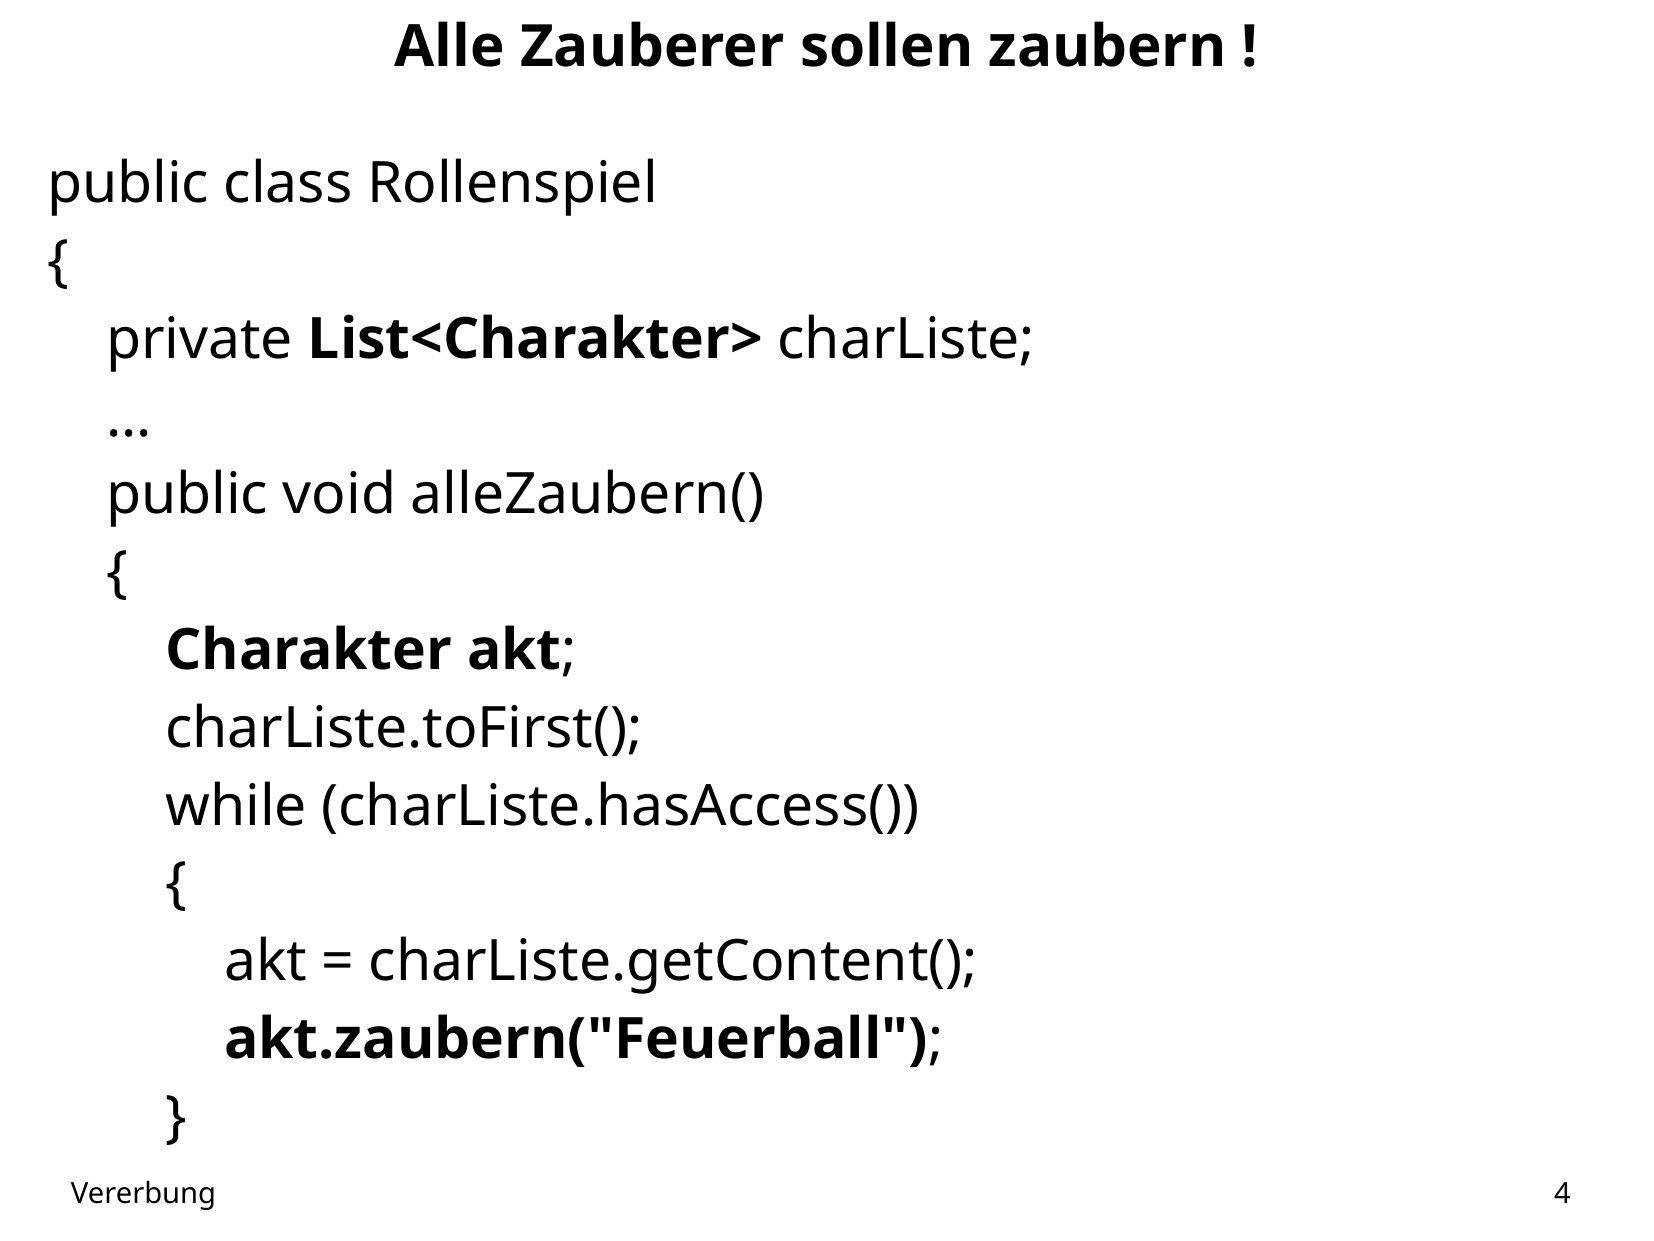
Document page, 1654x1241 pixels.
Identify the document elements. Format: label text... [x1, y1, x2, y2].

list public class Rollenspiel { private List<Charakter> charListe; ... public void alleZaubern() { Charakter akt; charListe.toFirst(); while (charListe.hasAccess()) { akt = charListe.getContent(); akt.zaubern("Feuerball"); } [47, 141, 1619, 1158]
title Alle Zauberer sollen zaubern ! [0, 5, 1654, 83]
